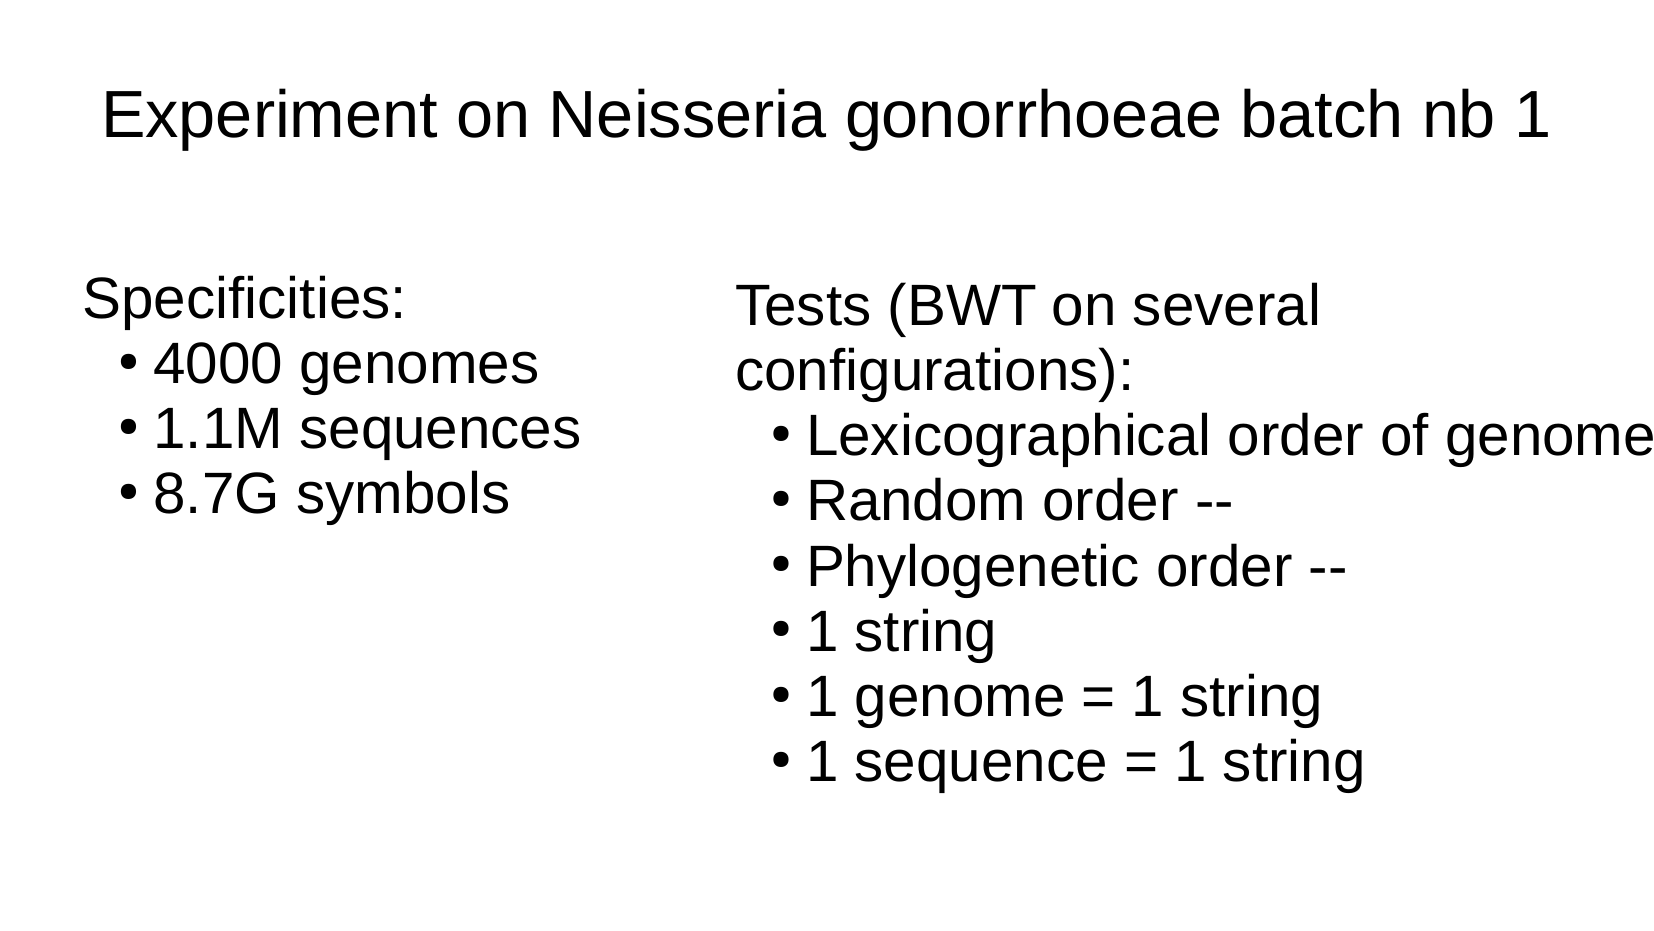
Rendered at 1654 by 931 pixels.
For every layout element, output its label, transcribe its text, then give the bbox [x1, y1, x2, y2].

title Experiment on Neisseria gonorrhoeae batch nb 1 [82, 12, 1571, 218]
text_box Tests (BWT on several configurations): Lexicographical order of genome Random order -- Phylogenetic order -- 1 string 1 genome = 1 string 1 sequence = 1 string [720, 265, 1654, 879]
subtitle Specificities: 4000 genomes 1.1M sequences 8.7G symbols [82, 265, 709, 640]
